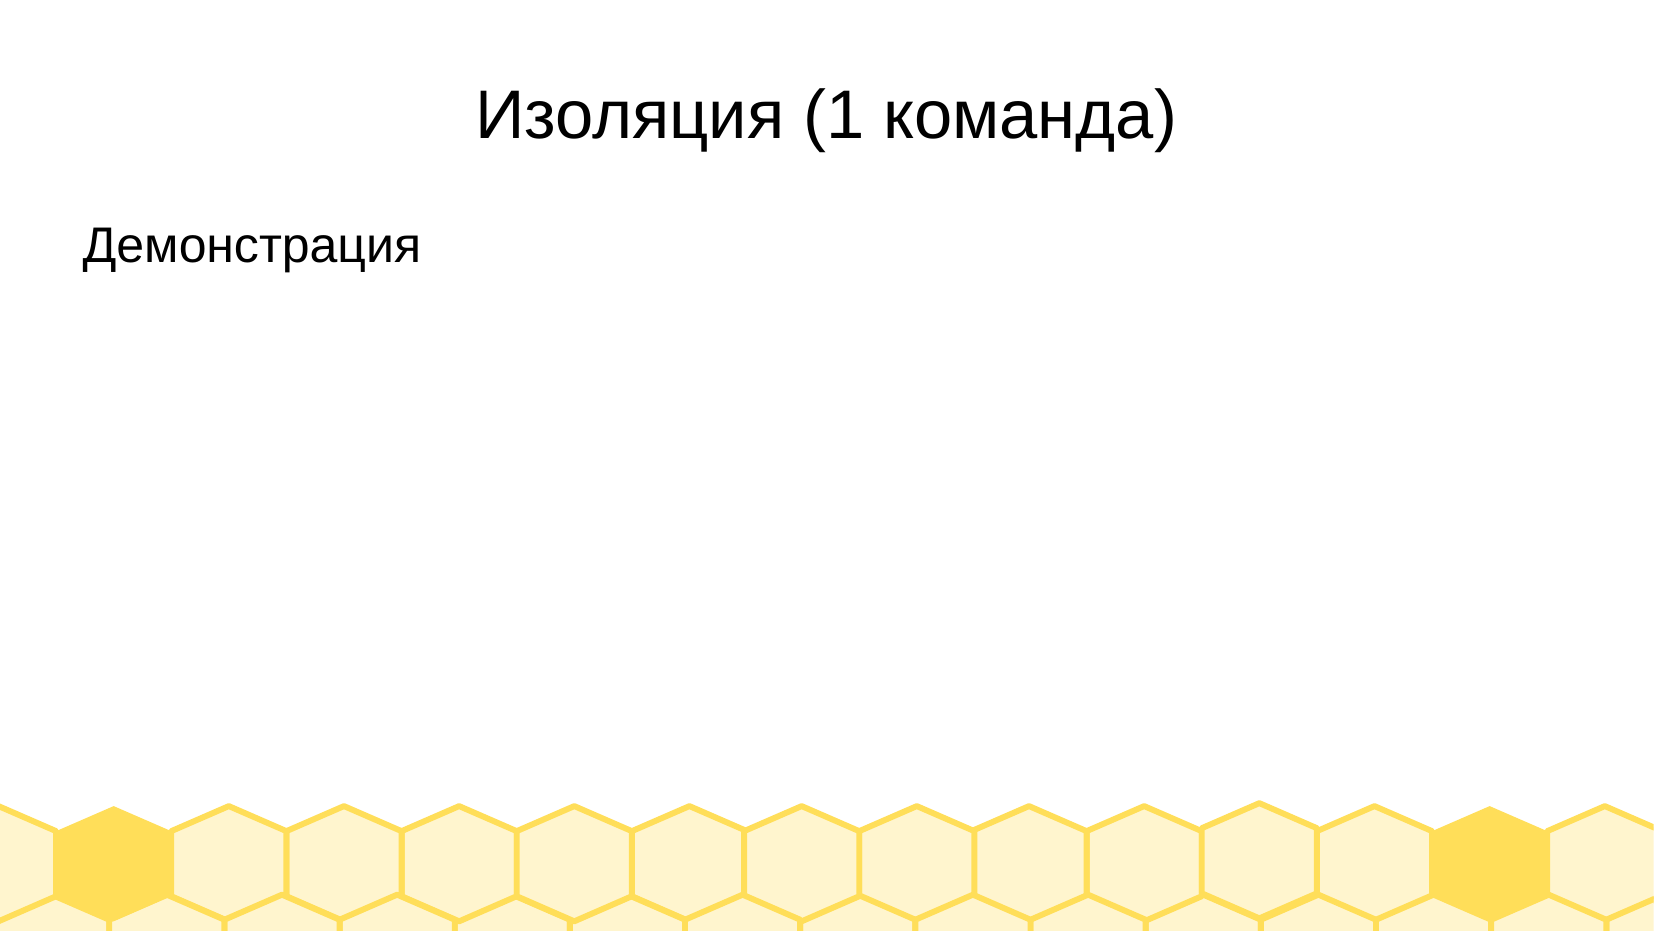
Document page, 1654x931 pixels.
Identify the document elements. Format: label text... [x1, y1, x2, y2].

title Изоляция (1 команда) [82, 37, 1571, 193]
list Демонстрация [82, 217, 1571, 758]
